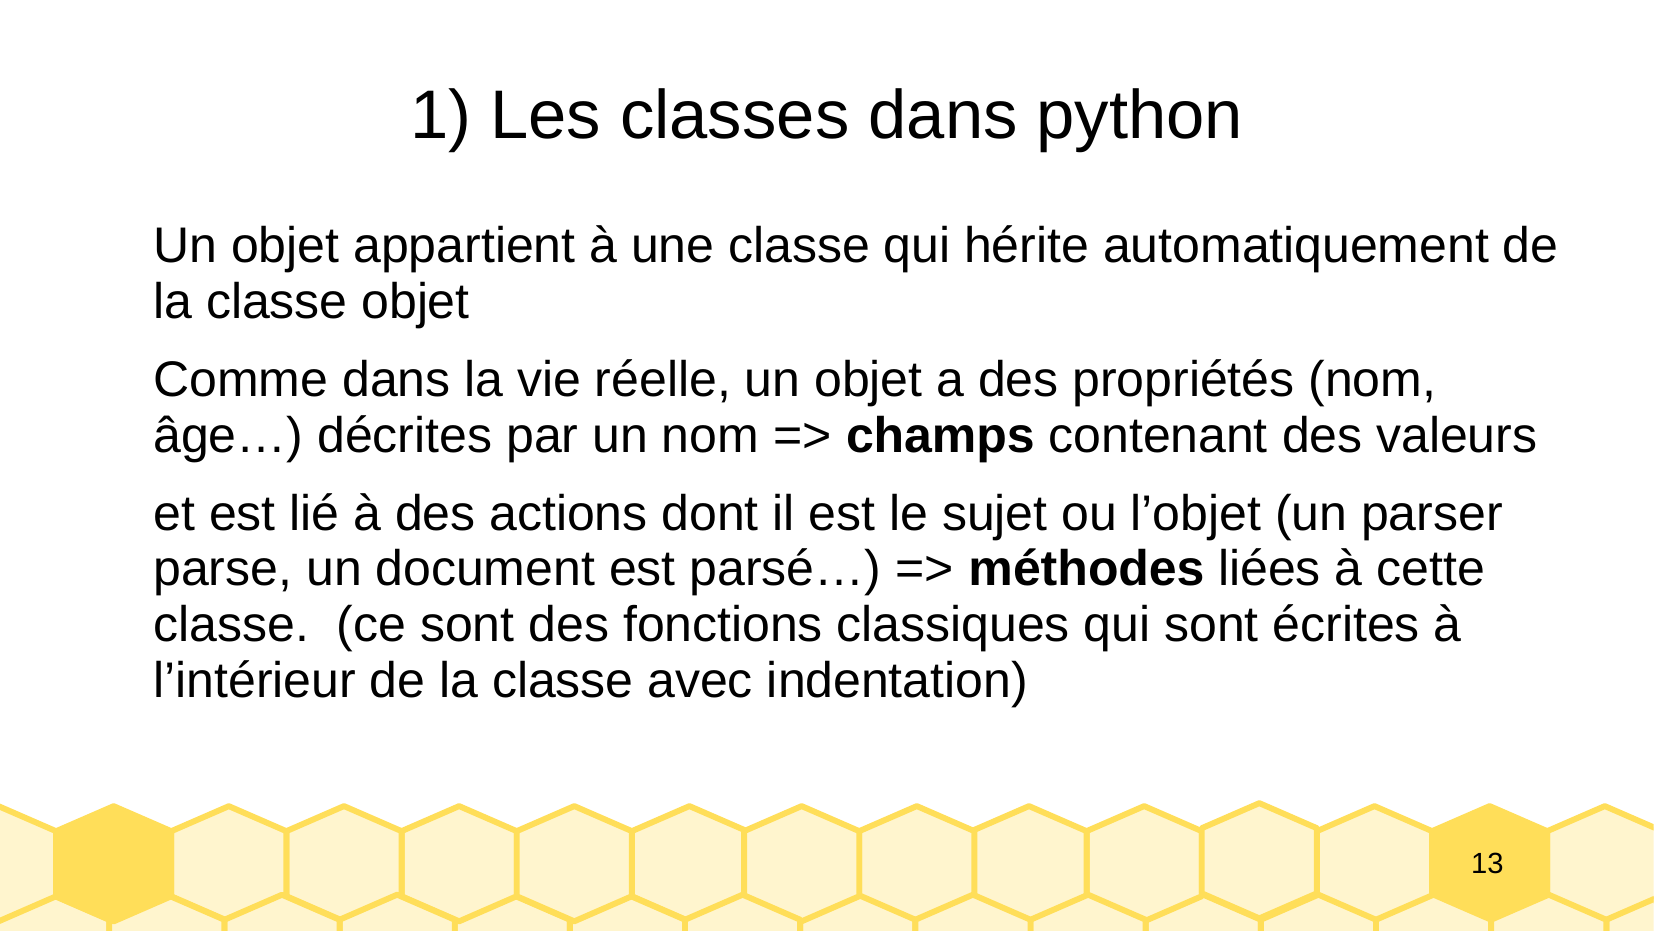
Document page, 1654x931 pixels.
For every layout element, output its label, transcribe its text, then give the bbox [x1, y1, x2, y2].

list Un objet appartient à une classe qui hérite automatiquement de la classe objet Comme dans la vie réelle, un objet a des propriétés (nom, âge…) décrites par un nom => champs contenant des valeurs et est lié à des actions dont il est le sujet ou l’objet (un parser parse, un document est parsé…) => méthodes liées à cette classe. (ce sont des fonctions classiques qui sont écrites à l’intérieur de la classe avec indentation) [82, 217, 1571, 758]
title 1) Les classes dans python [82, 37, 1571, 193]
